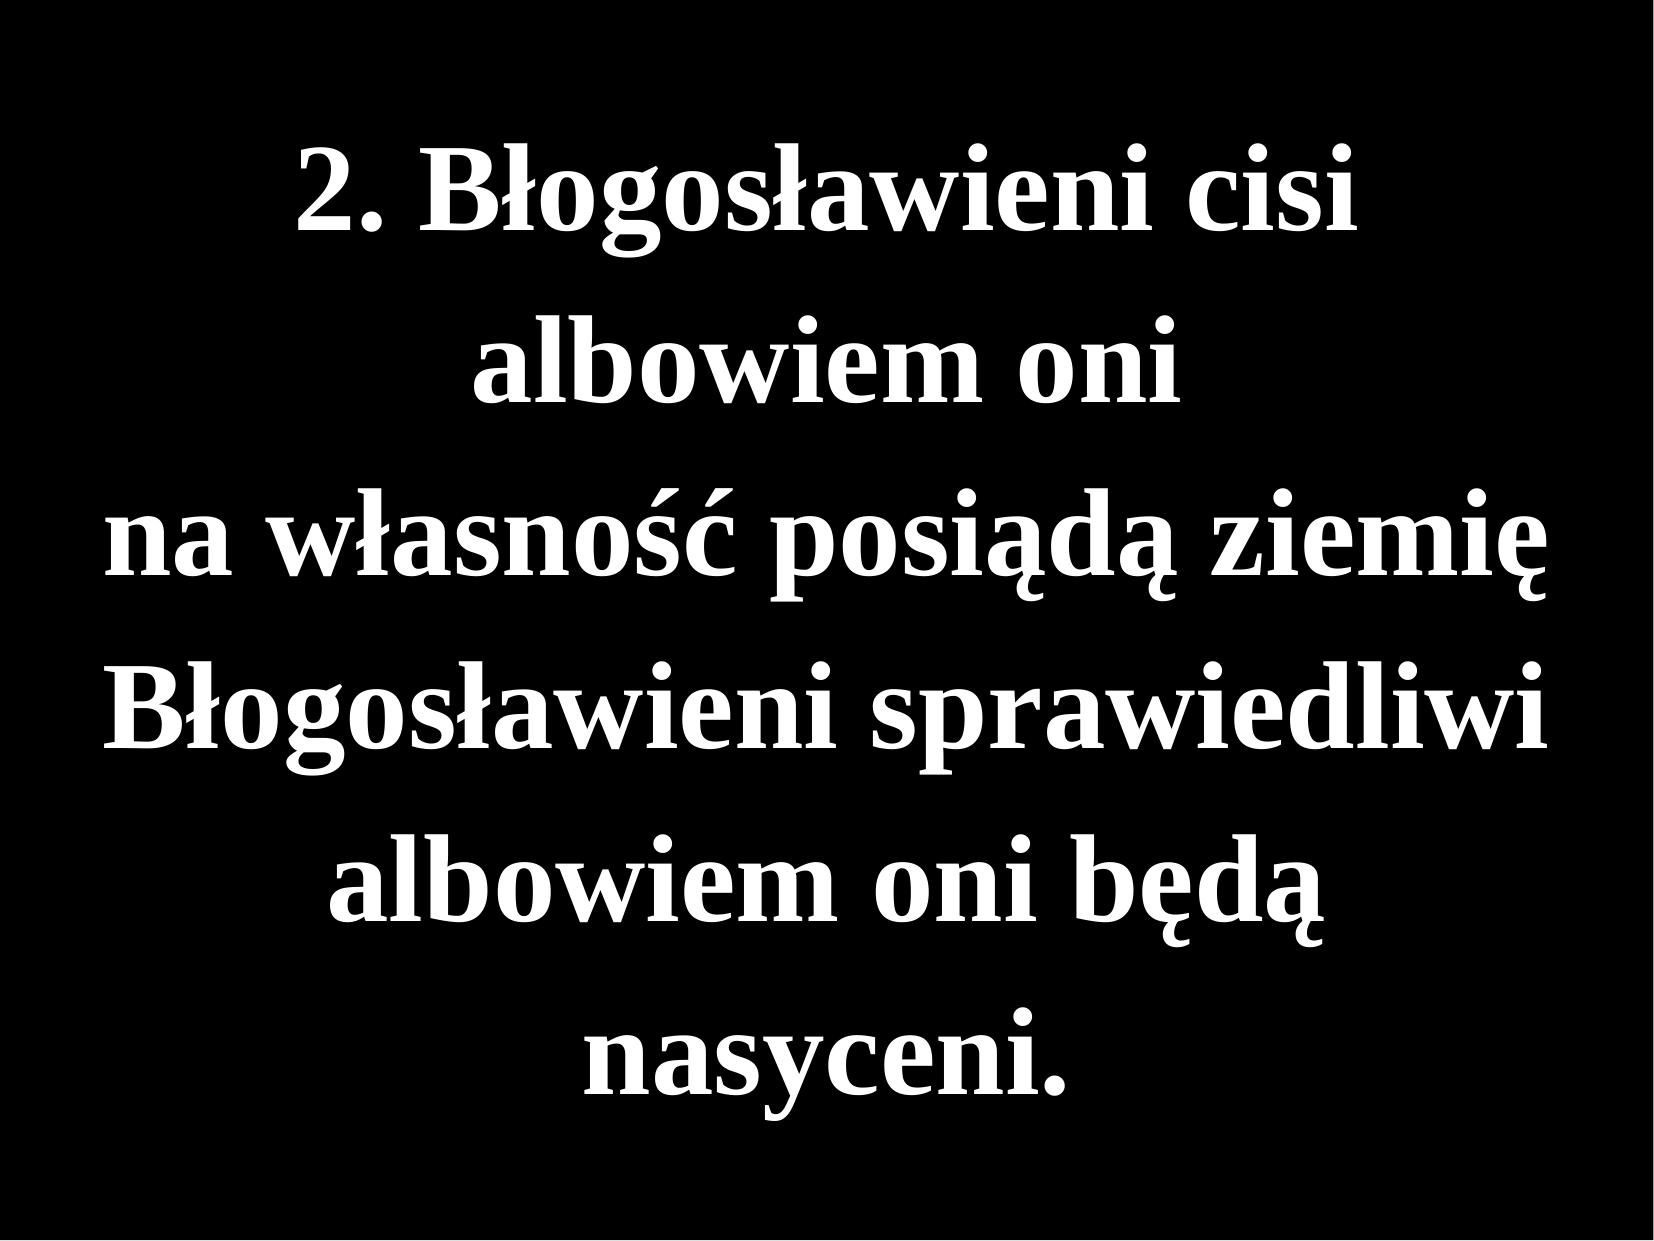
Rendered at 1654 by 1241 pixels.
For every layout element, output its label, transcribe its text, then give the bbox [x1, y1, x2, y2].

title 2. Błogosławieni cisi ppp albowiem oni ppp na własność posiądą ziemię ppp Błogosławieni sprawiedliwi ppp albowiem oni będą ppp nasyceni. [0, 0, 1654, 1241]
